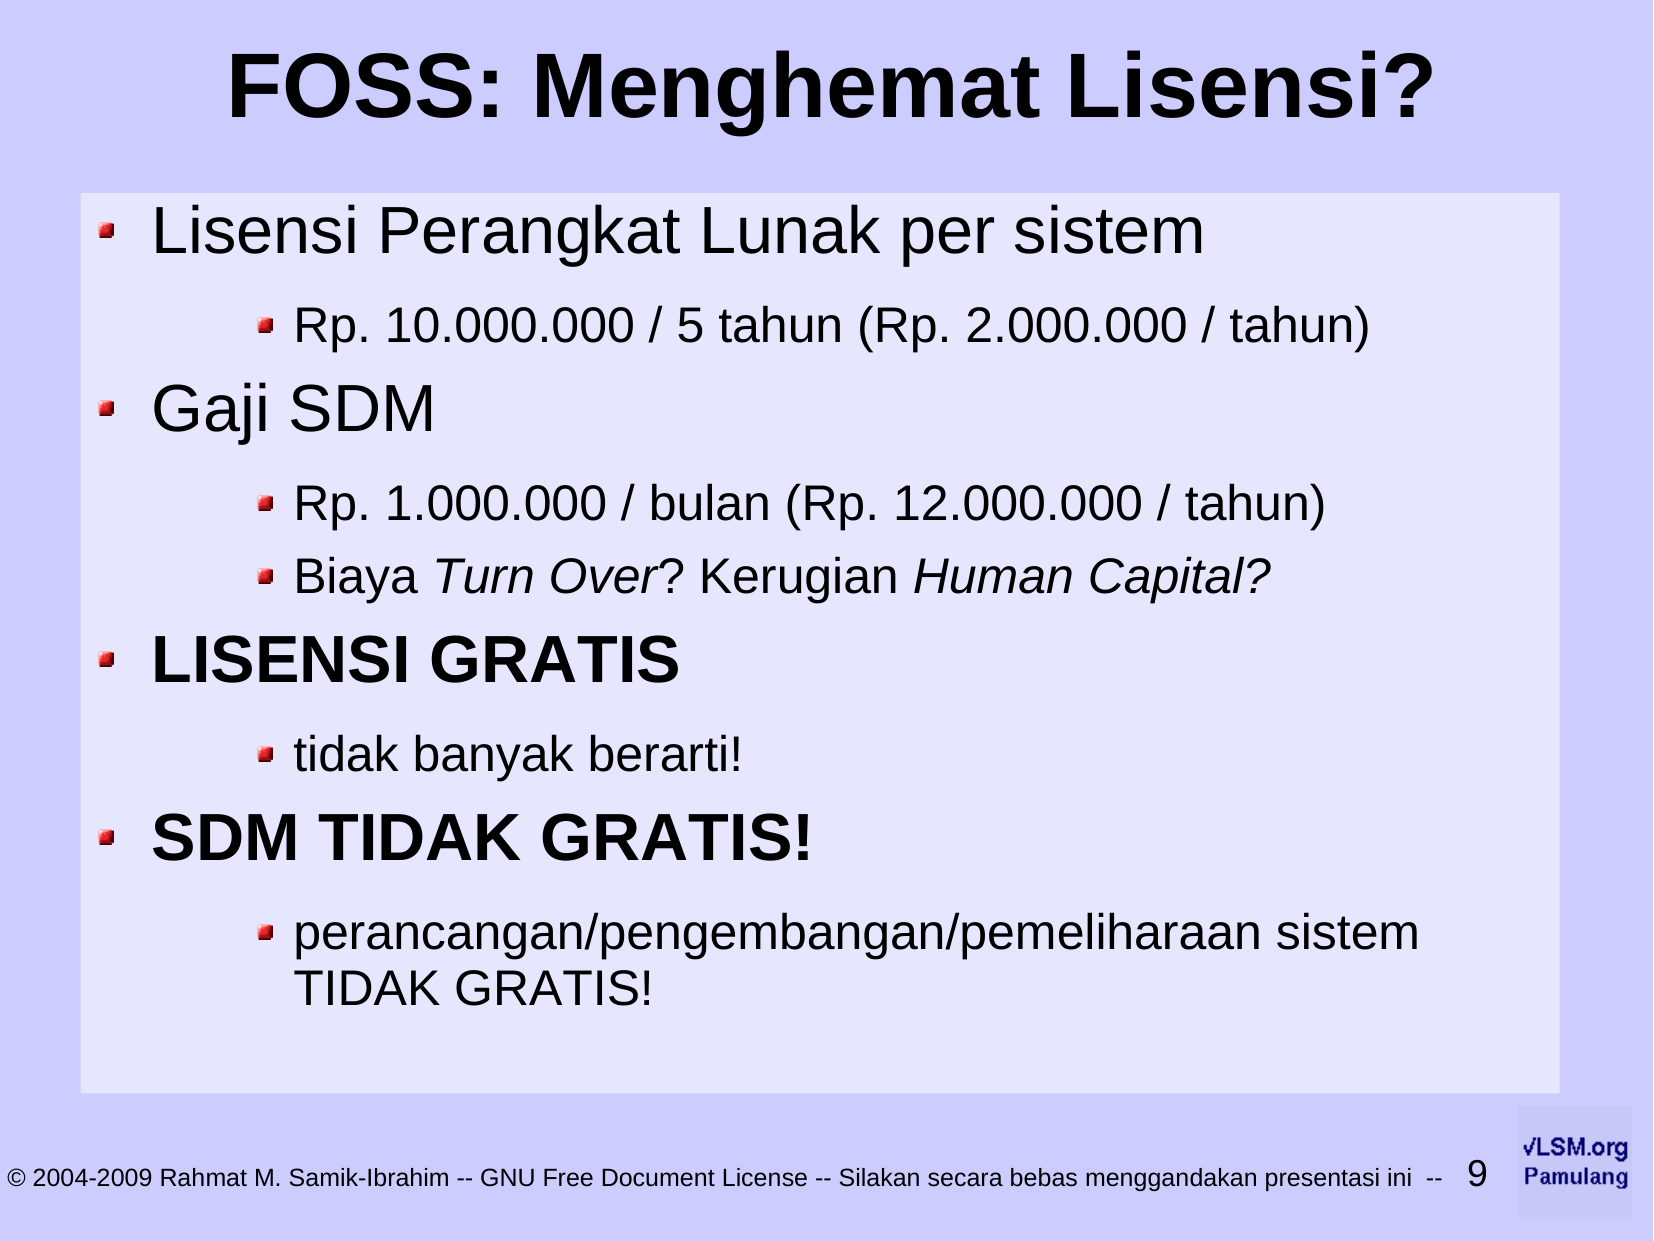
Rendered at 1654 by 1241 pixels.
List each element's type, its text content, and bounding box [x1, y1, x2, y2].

title FOSS: Menghemat Lisensi? [40, 27, 1625, 146]
picture [1518, 1106, 1632, 1219]
list Lisensi Perangkat Lunak per sistem Rp. 10.000.000 / 5 tahun (Rp. 2.000.000 / tahun) Gaji SDM Rp. 1.000.000 / bulan (Rp. 12.000.000 / tahun) Biaya Turn Over? Kerugian Human Capital? LISENSI GRATIS tidak banyak berarti! SDM TIDAK GRATIS! perancangan/pengembangan/pemeliharaan sistem TIDAK GRATIS! [80, 192, 1560, 1094]
